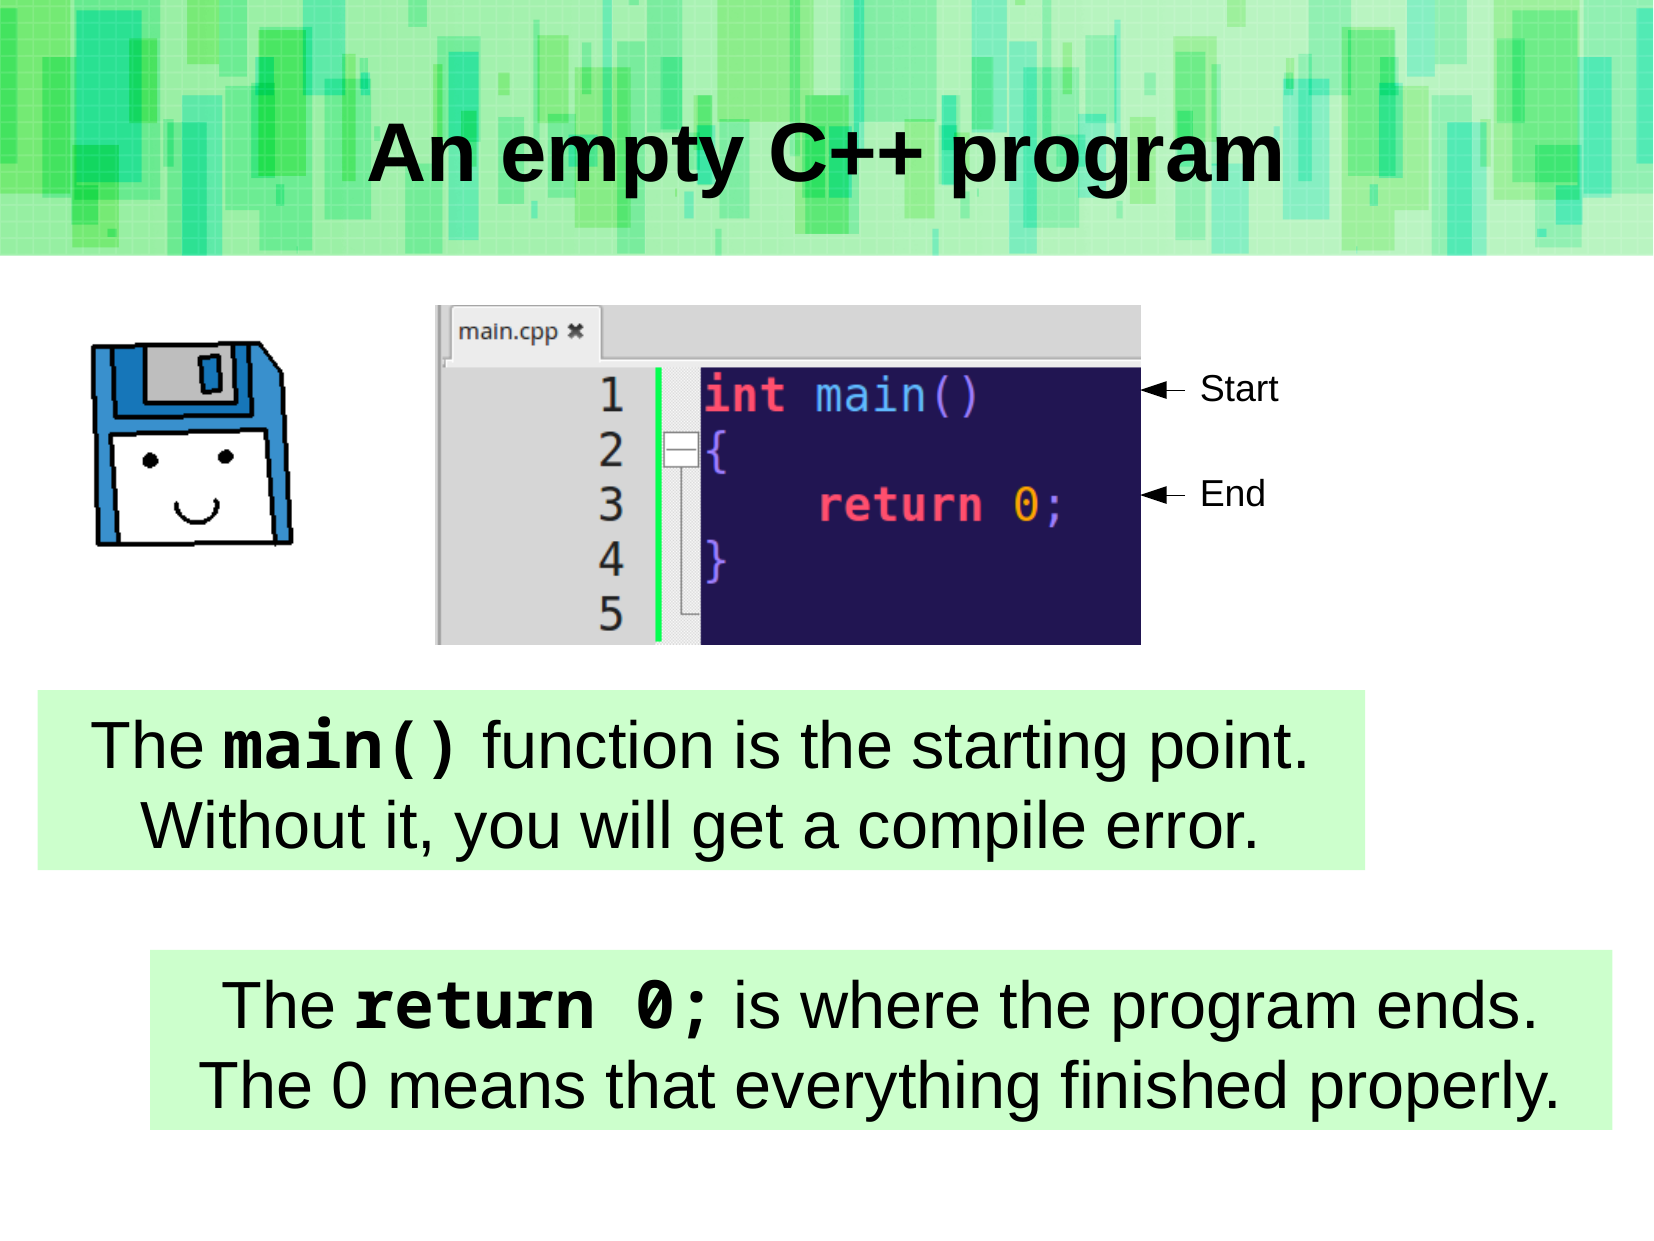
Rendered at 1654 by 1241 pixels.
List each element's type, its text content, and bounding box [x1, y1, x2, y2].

picture [0, 0, 1654, 1241]
text_box End [1185, 465, 1621, 522]
text_box The main() function is the starting point. Without it, you will get a compile error. [37, 690, 1366, 871]
text_box The return 0; is where the program ends. The 0 means that everything finished properly. [150, 949, 1613, 1130]
text_box Start [1185, 360, 1621, 417]
title An empty C++ program [82, 49, 1571, 257]
